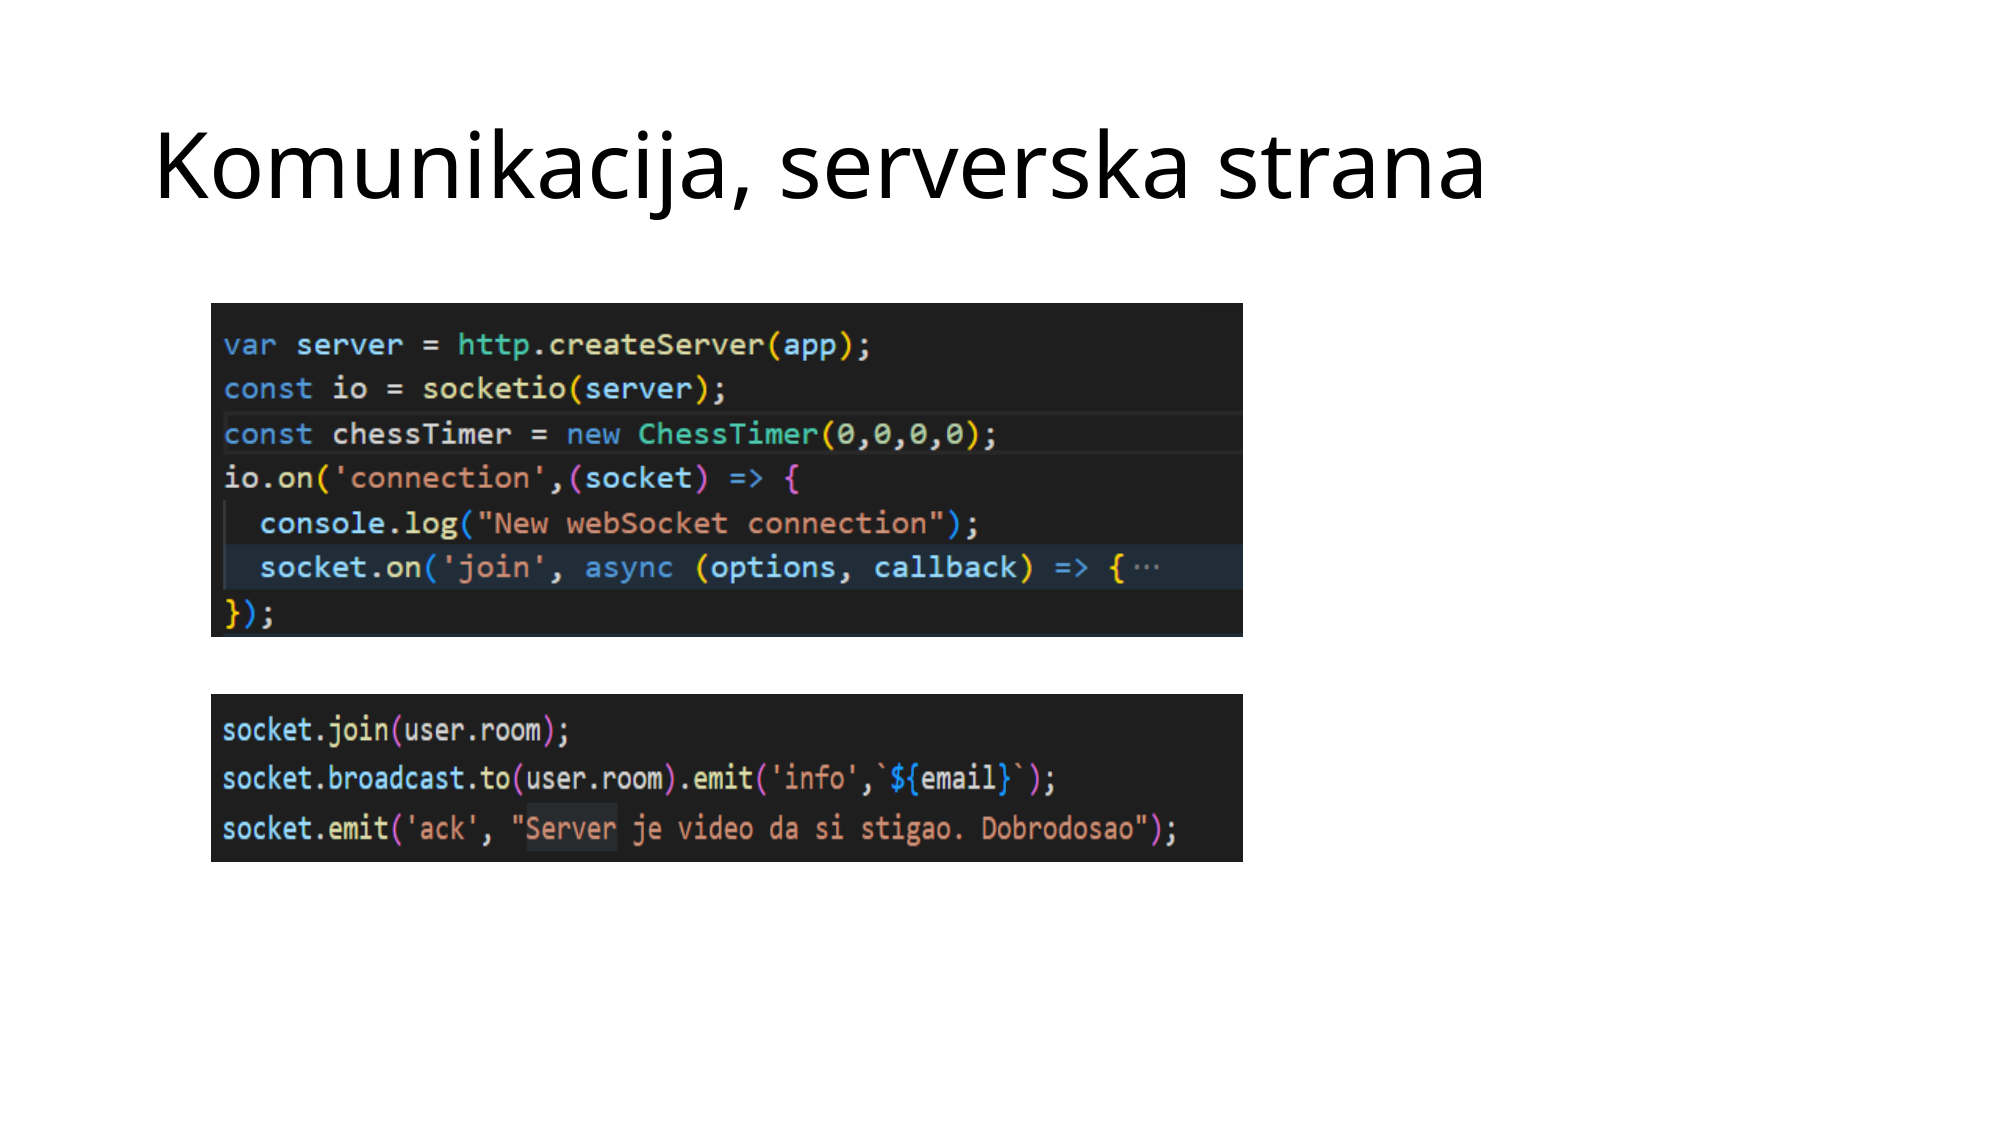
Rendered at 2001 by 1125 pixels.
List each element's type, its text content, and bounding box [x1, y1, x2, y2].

picture [211, 694, 1243, 862]
title Komunikacija, serverska strana [137, 59, 1863, 278]
picture [211, 303, 1243, 637]
